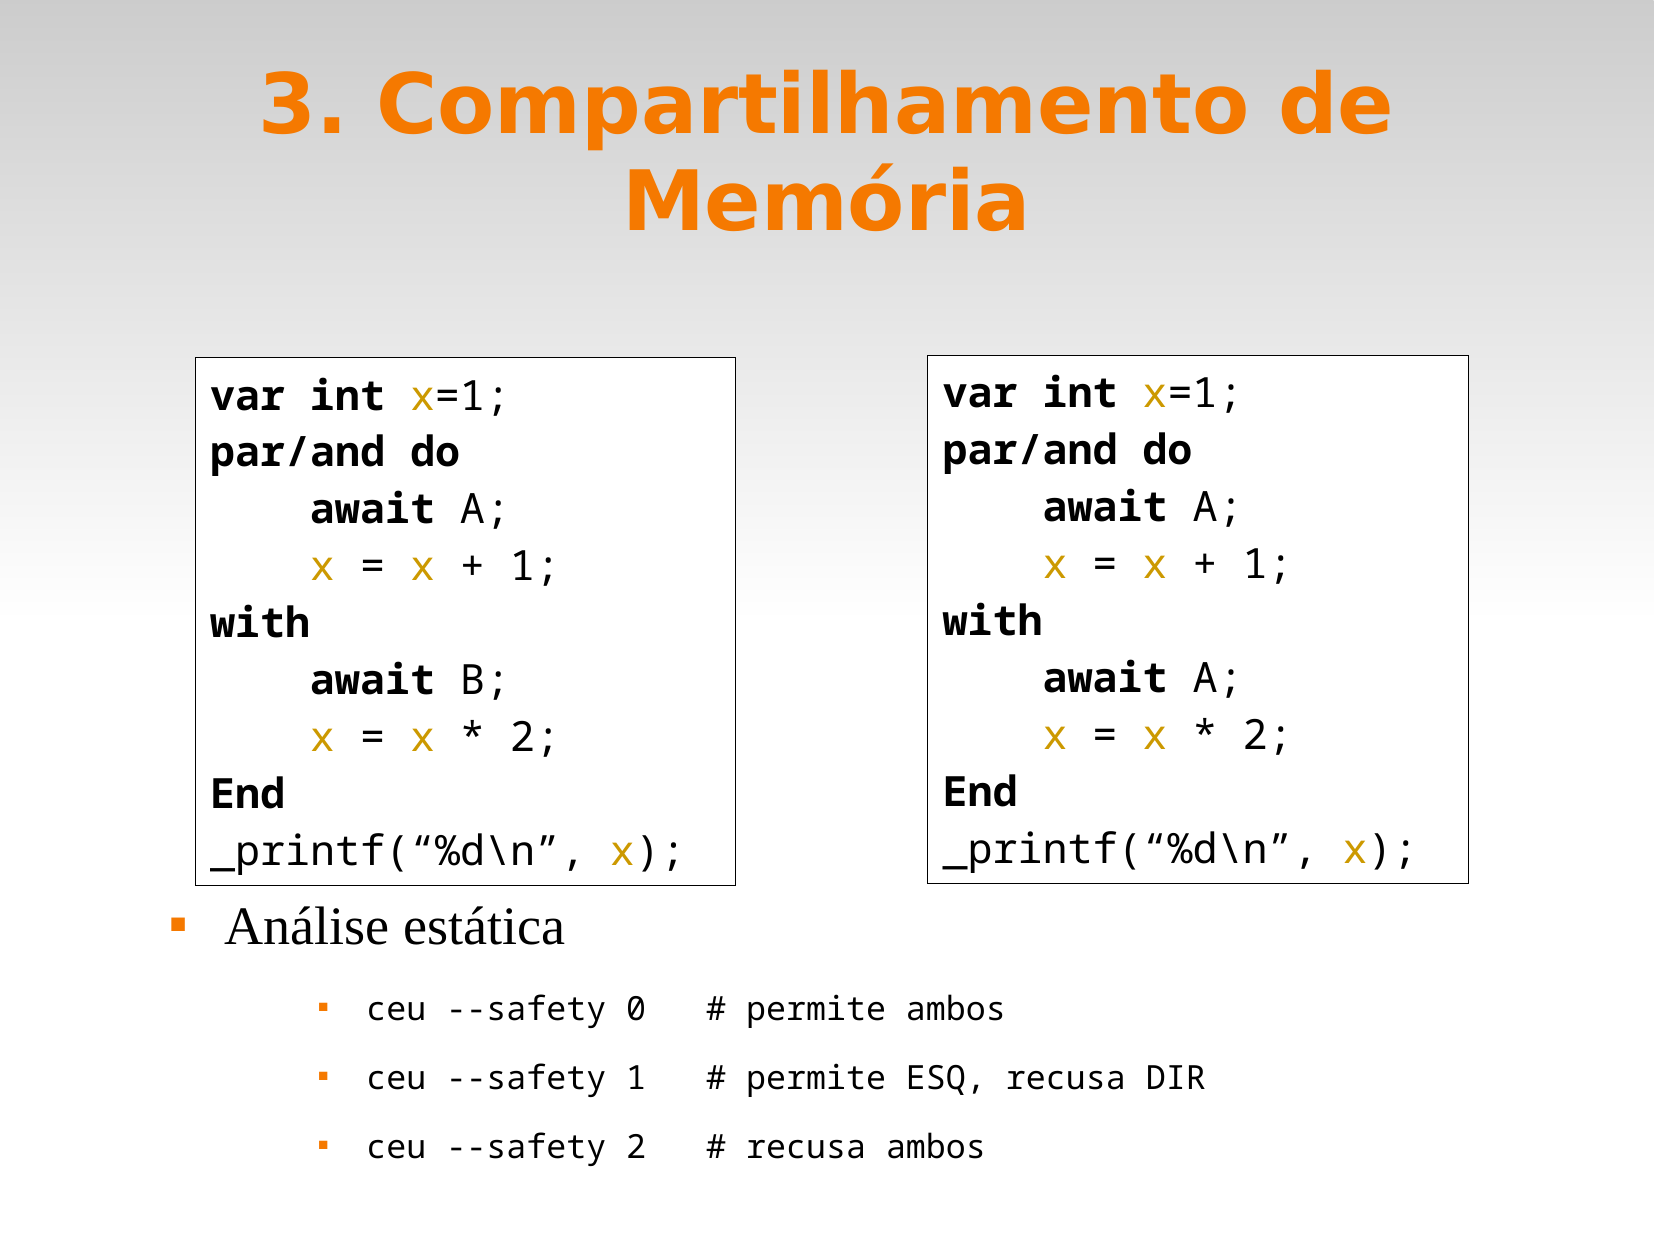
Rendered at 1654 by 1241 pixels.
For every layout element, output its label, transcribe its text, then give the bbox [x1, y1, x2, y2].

list Análise estática ceu --safety 0 # permite ambos ceu --safety 1 # permite ESQ, recusa DIR ceu --safety 2 # recusa ambos [82, 895, 1572, 1180]
text_box var int x=1; par/and do await A; x = x + 1; with await B; x = x * 2; End _printf(“%d\n”, x); [195, 357, 736, 817]
title 3. Compartilhamento de Memória [82, 49, 1571, 257]
text_box var int x=1; par/and do await A; x = x + 1; with await A; x = x * 2; End _printf(“%d\n”, x); [927, 355, 1469, 815]
